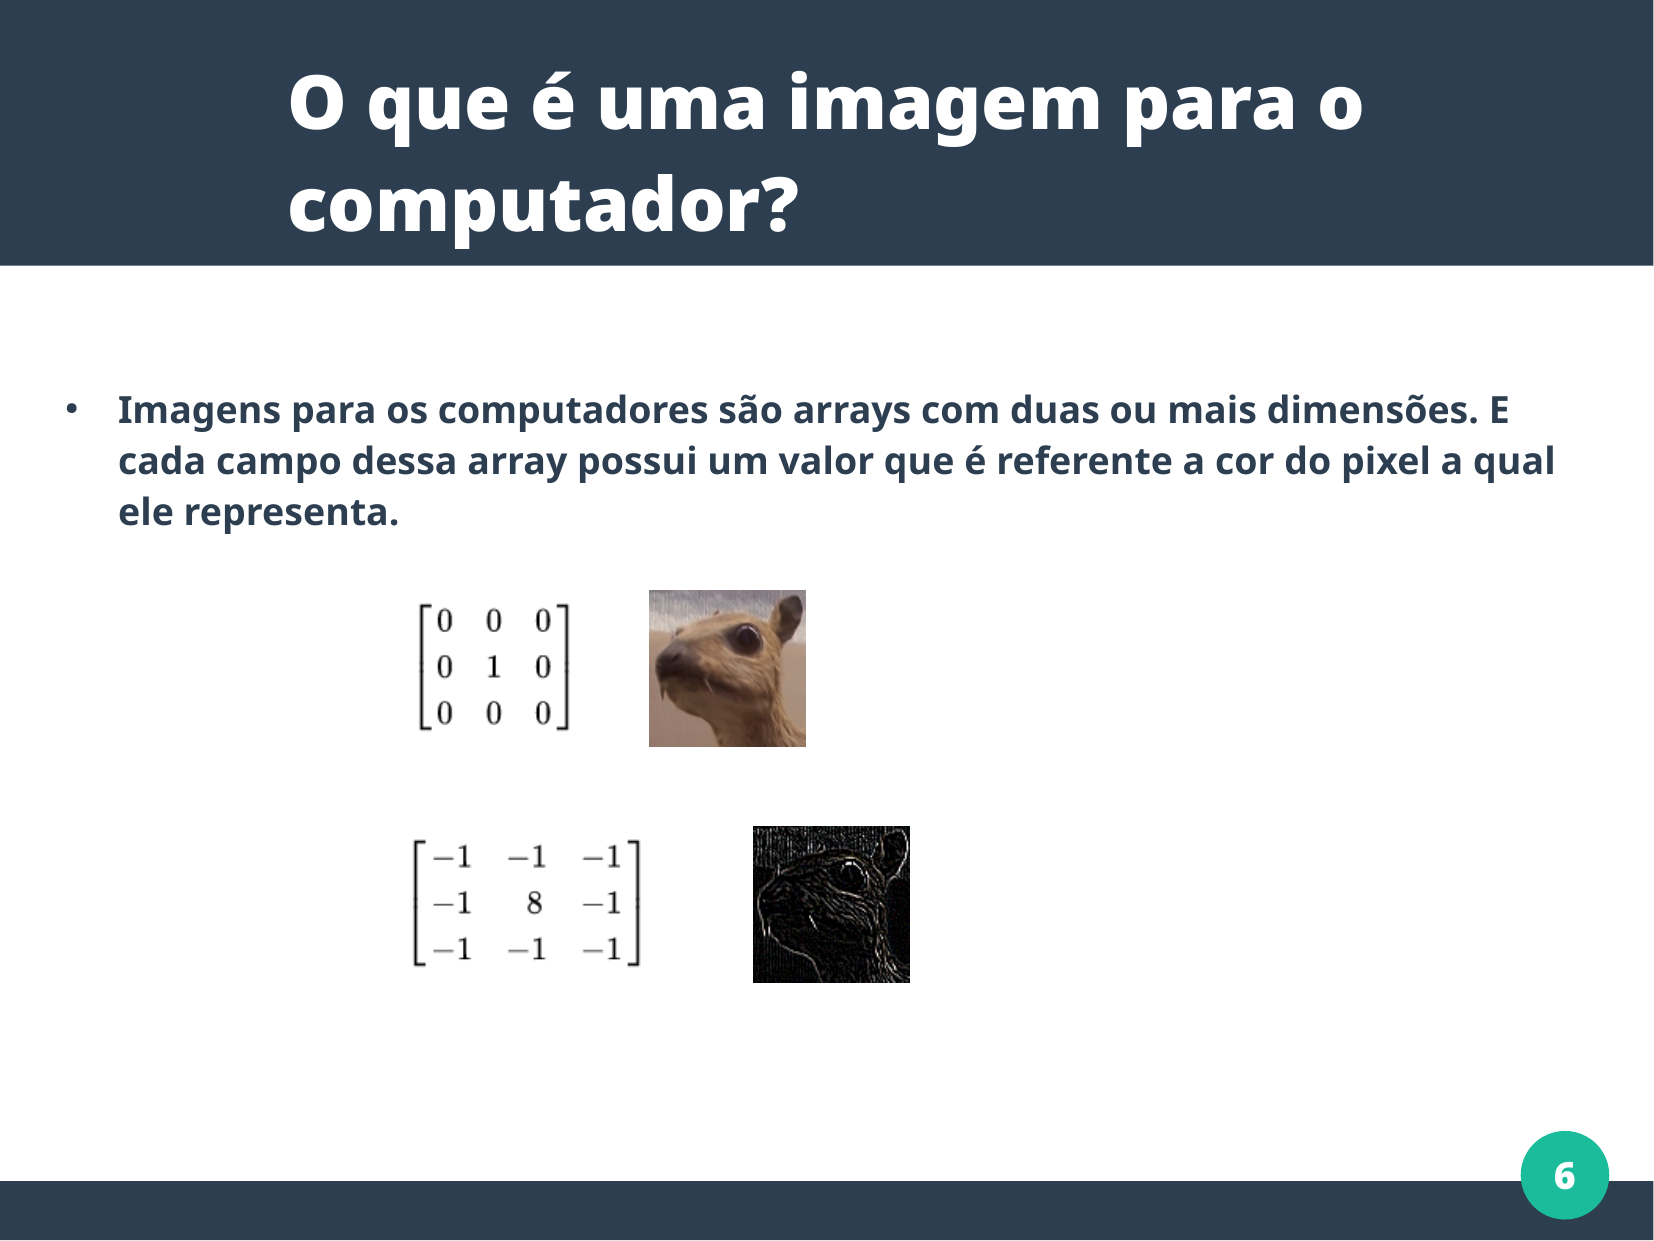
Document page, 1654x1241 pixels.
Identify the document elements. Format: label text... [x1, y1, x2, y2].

picture [410, 602, 579, 733]
picture [753, 826, 910, 983]
title O que é uma imagem para o computador? [59, 49, 1595, 207]
picture [649, 590, 806, 747]
picture [404, 838, 650, 969]
list Imagens para os computadores são arrays com duas ou mais dimensões. E cada campo dessa array possui um valor que é referente a cor do pixel a qual ele representa. [47, 383, 1583, 1241]
